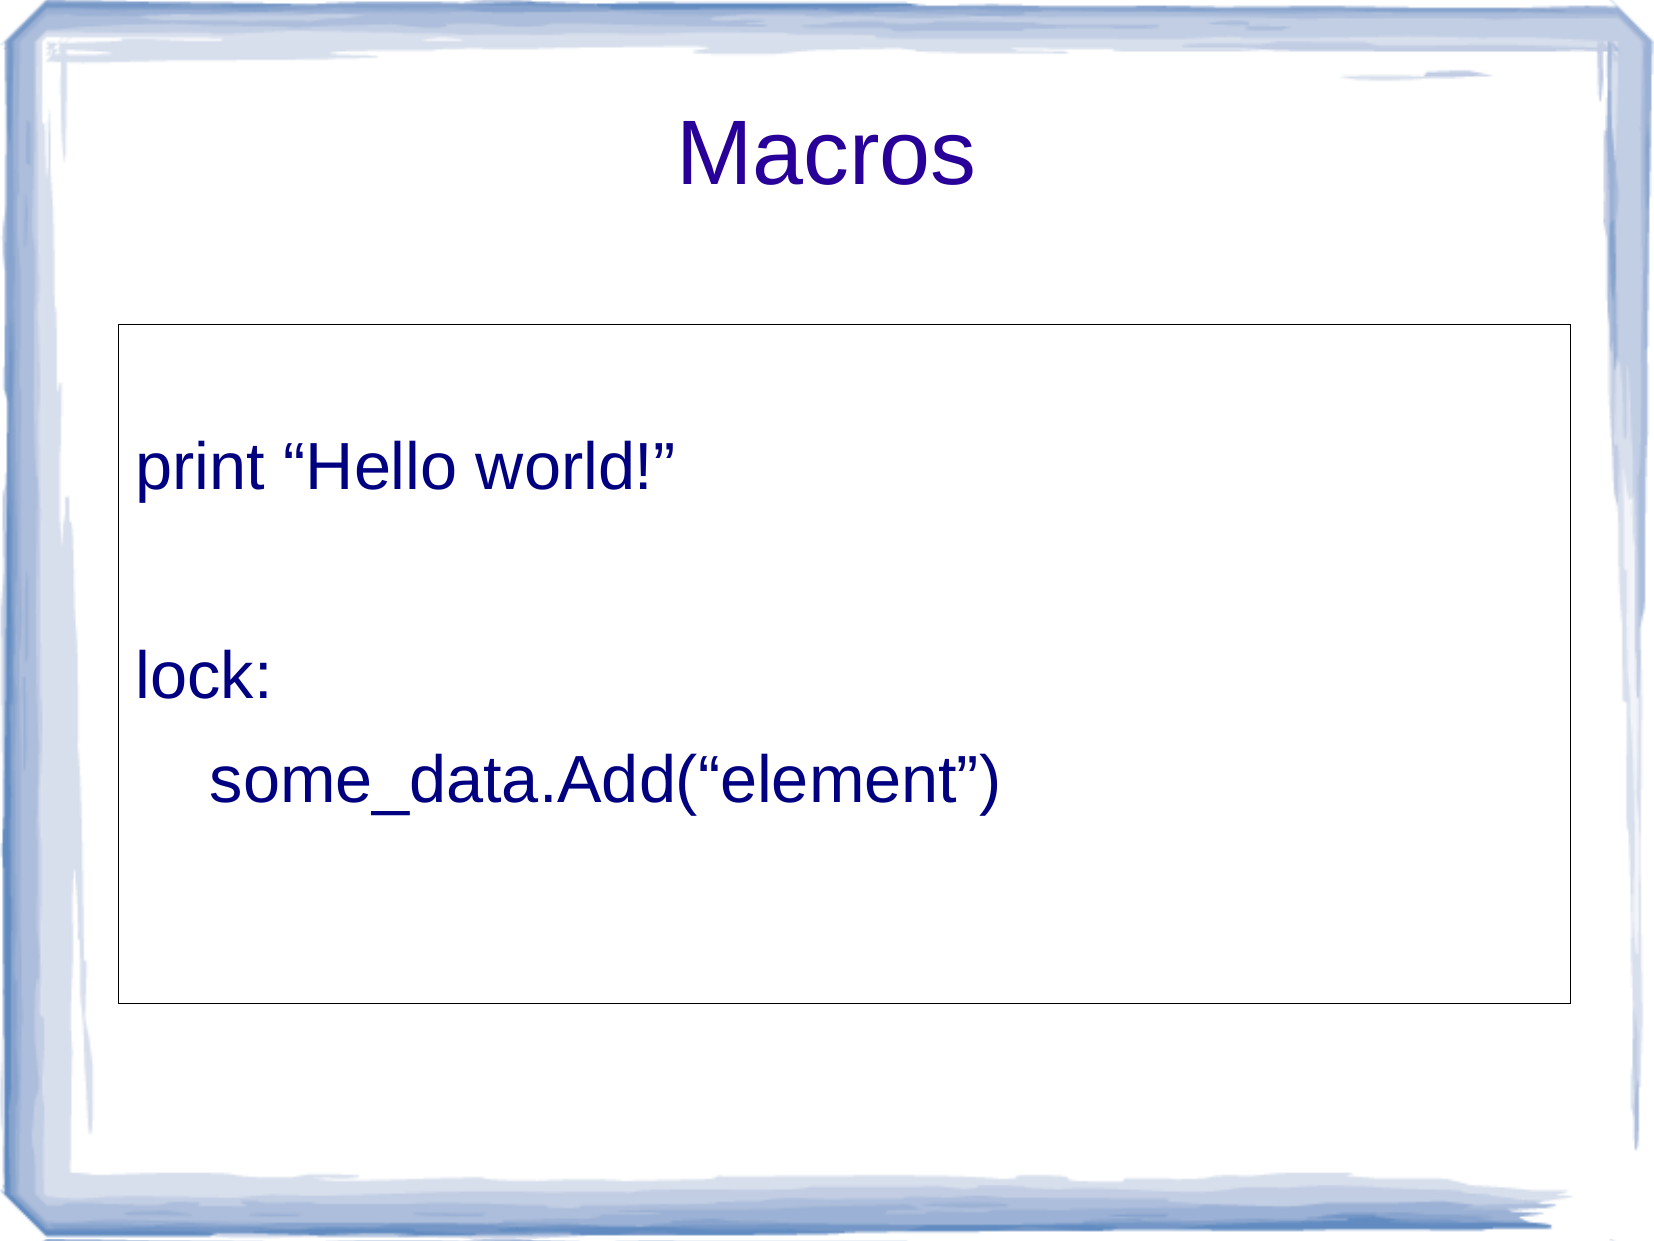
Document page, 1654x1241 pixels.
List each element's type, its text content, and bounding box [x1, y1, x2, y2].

picture [0, 0, 1654, 1241]
list print “Hello world!” lock: some_data.Add(“element”) [118, 324, 1571, 1004]
title Macros [82, 49, 1571, 257]
